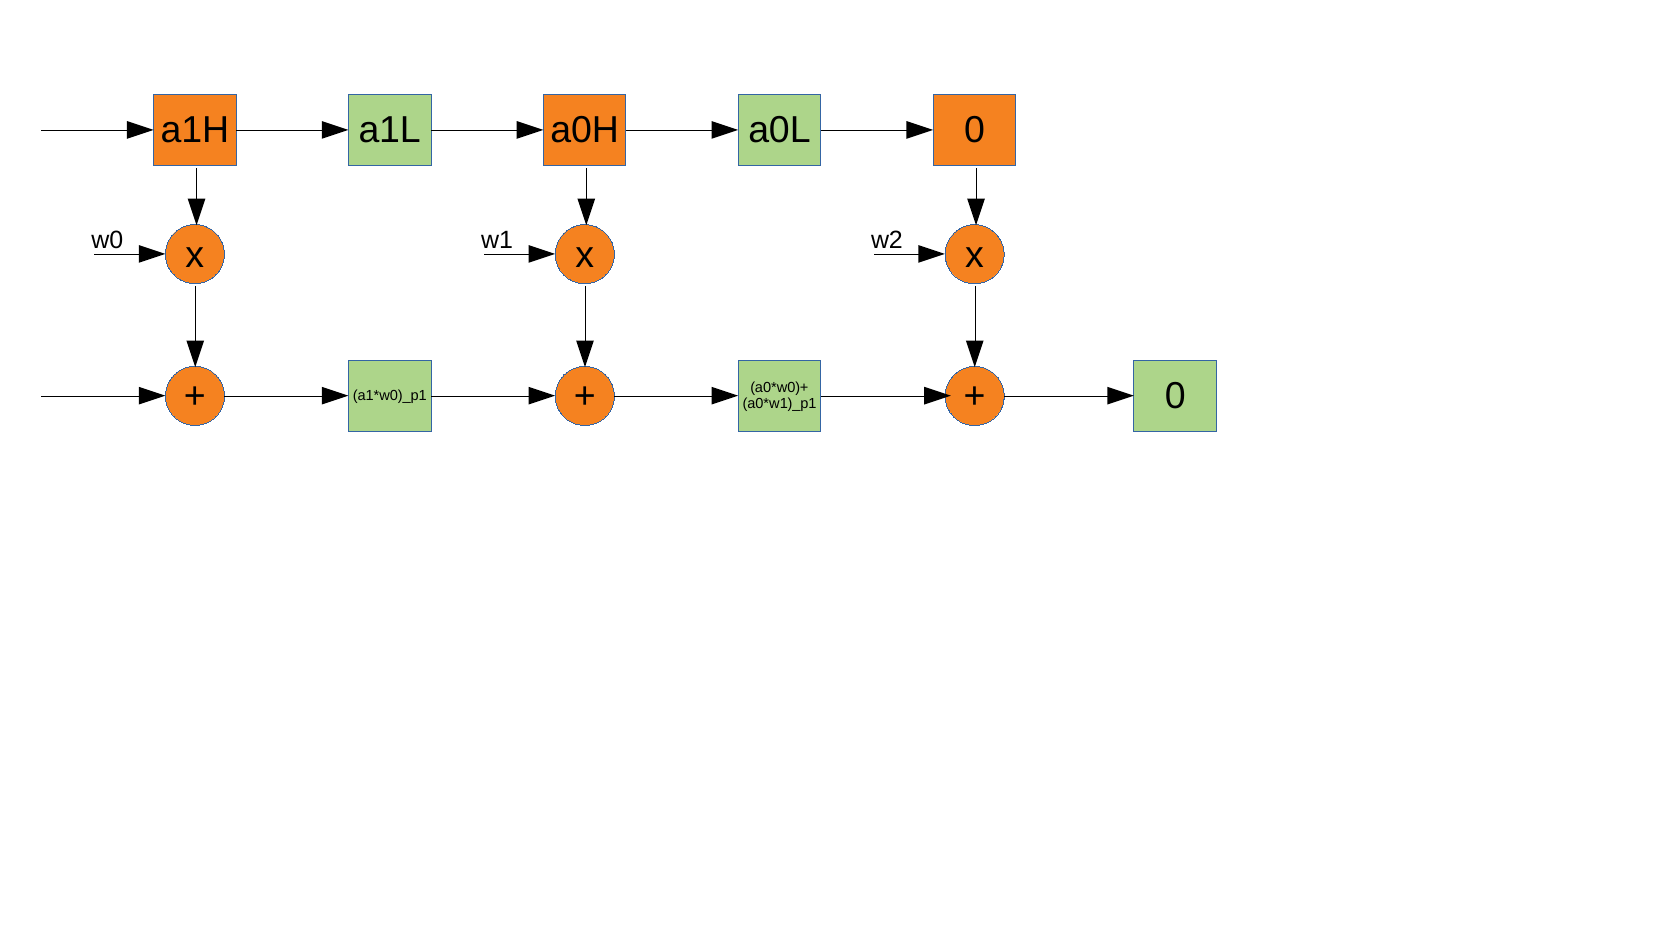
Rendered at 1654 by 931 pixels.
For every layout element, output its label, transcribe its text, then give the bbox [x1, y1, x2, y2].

text_box a0L [738, 94, 821, 166]
text_box 0 [1133, 360, 1217, 432]
text_box 0 [933, 94, 1016, 166]
text_box w1 [466, 218, 529, 262]
text_box + [945, 366, 1005, 426]
text_box (a1*w0)_p1 [348, 360, 432, 432]
text_box + [555, 366, 615, 426]
text_box a1L [348, 94, 432, 166]
text_box w2 [856, 218, 918, 262]
text_box a0H [543, 94, 626, 166]
text_box (a0*w0)+ (a0*w1)_p1 [738, 360, 821, 432]
text_box w0 [76, 218, 139, 262]
text_box x [165, 224, 225, 284]
text_box x [945, 224, 1005, 284]
text_box x [555, 224, 615, 284]
text_box a1H [153, 94, 237, 166]
text_box + [165, 366, 225, 426]
